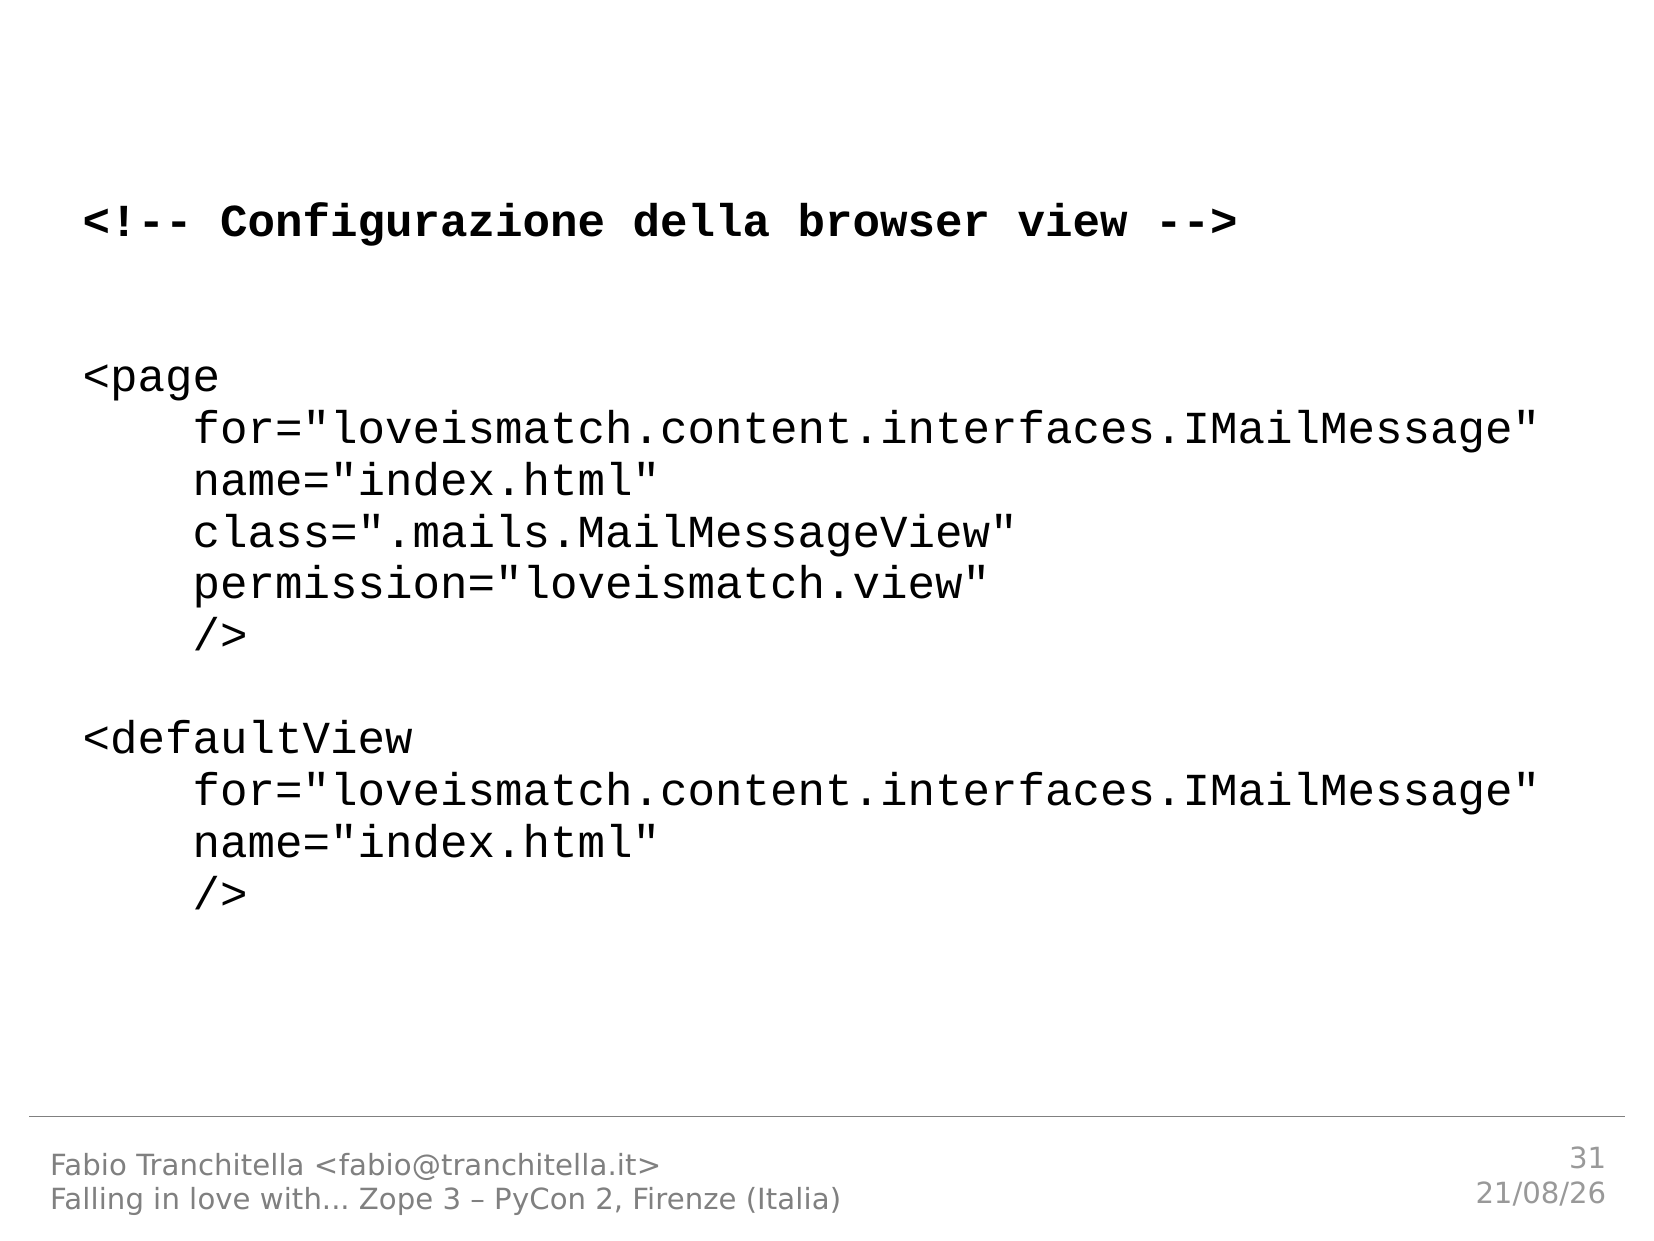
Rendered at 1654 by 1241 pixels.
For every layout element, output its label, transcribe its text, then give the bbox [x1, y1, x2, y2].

subtitle <!-- Configurazione della browser view --> <page for="loveismatch.content.interfaces.IMailMessage" name="index.html" class=".mails.MailMessageView" permission="loveismatch.view" /> <defaultView for="loveismatch.content.interfaces.IMailMessage" name="index.html" /> [82, 58, 1571, 1063]
